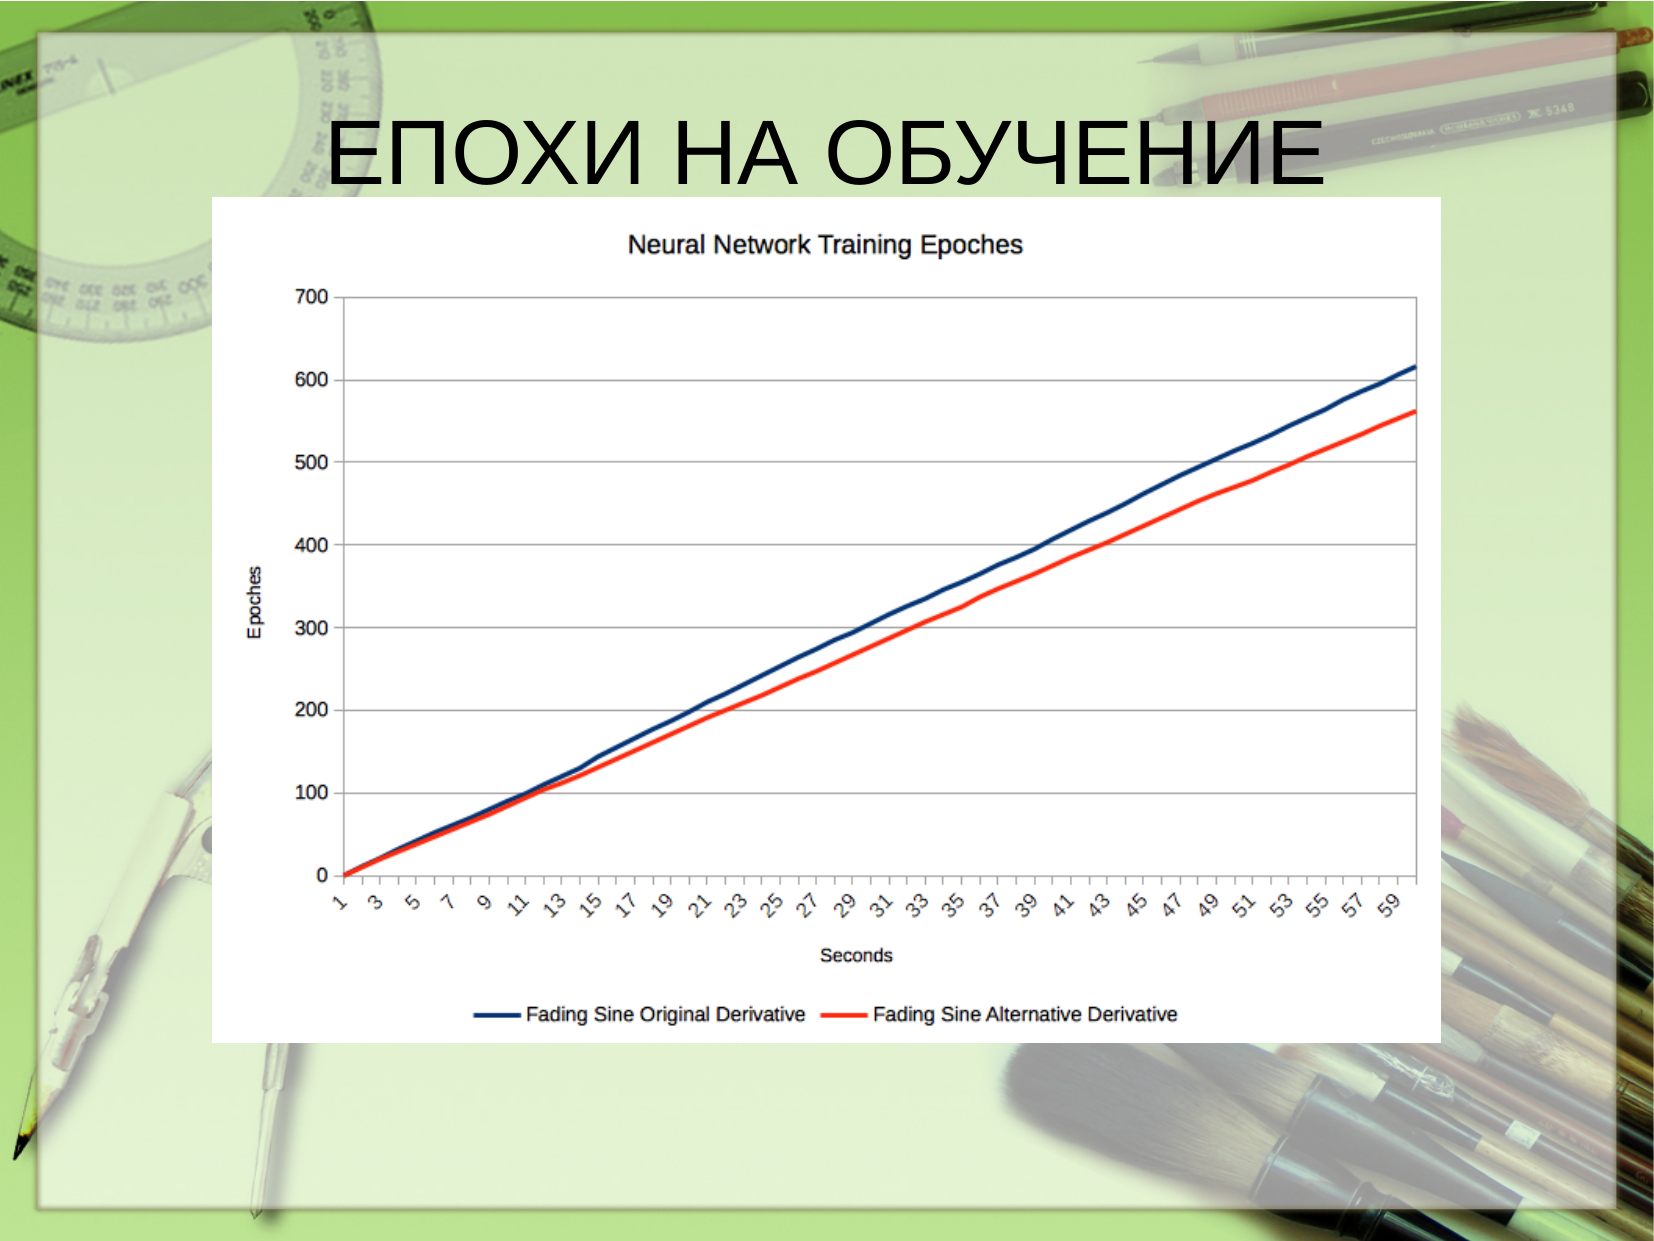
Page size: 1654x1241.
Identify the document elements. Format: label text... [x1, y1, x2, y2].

title ЕПОХИ НА ОБУЧЕНИЕ [82, 49, 1571, 257]
picture [0, 1, 1654, 1241]
